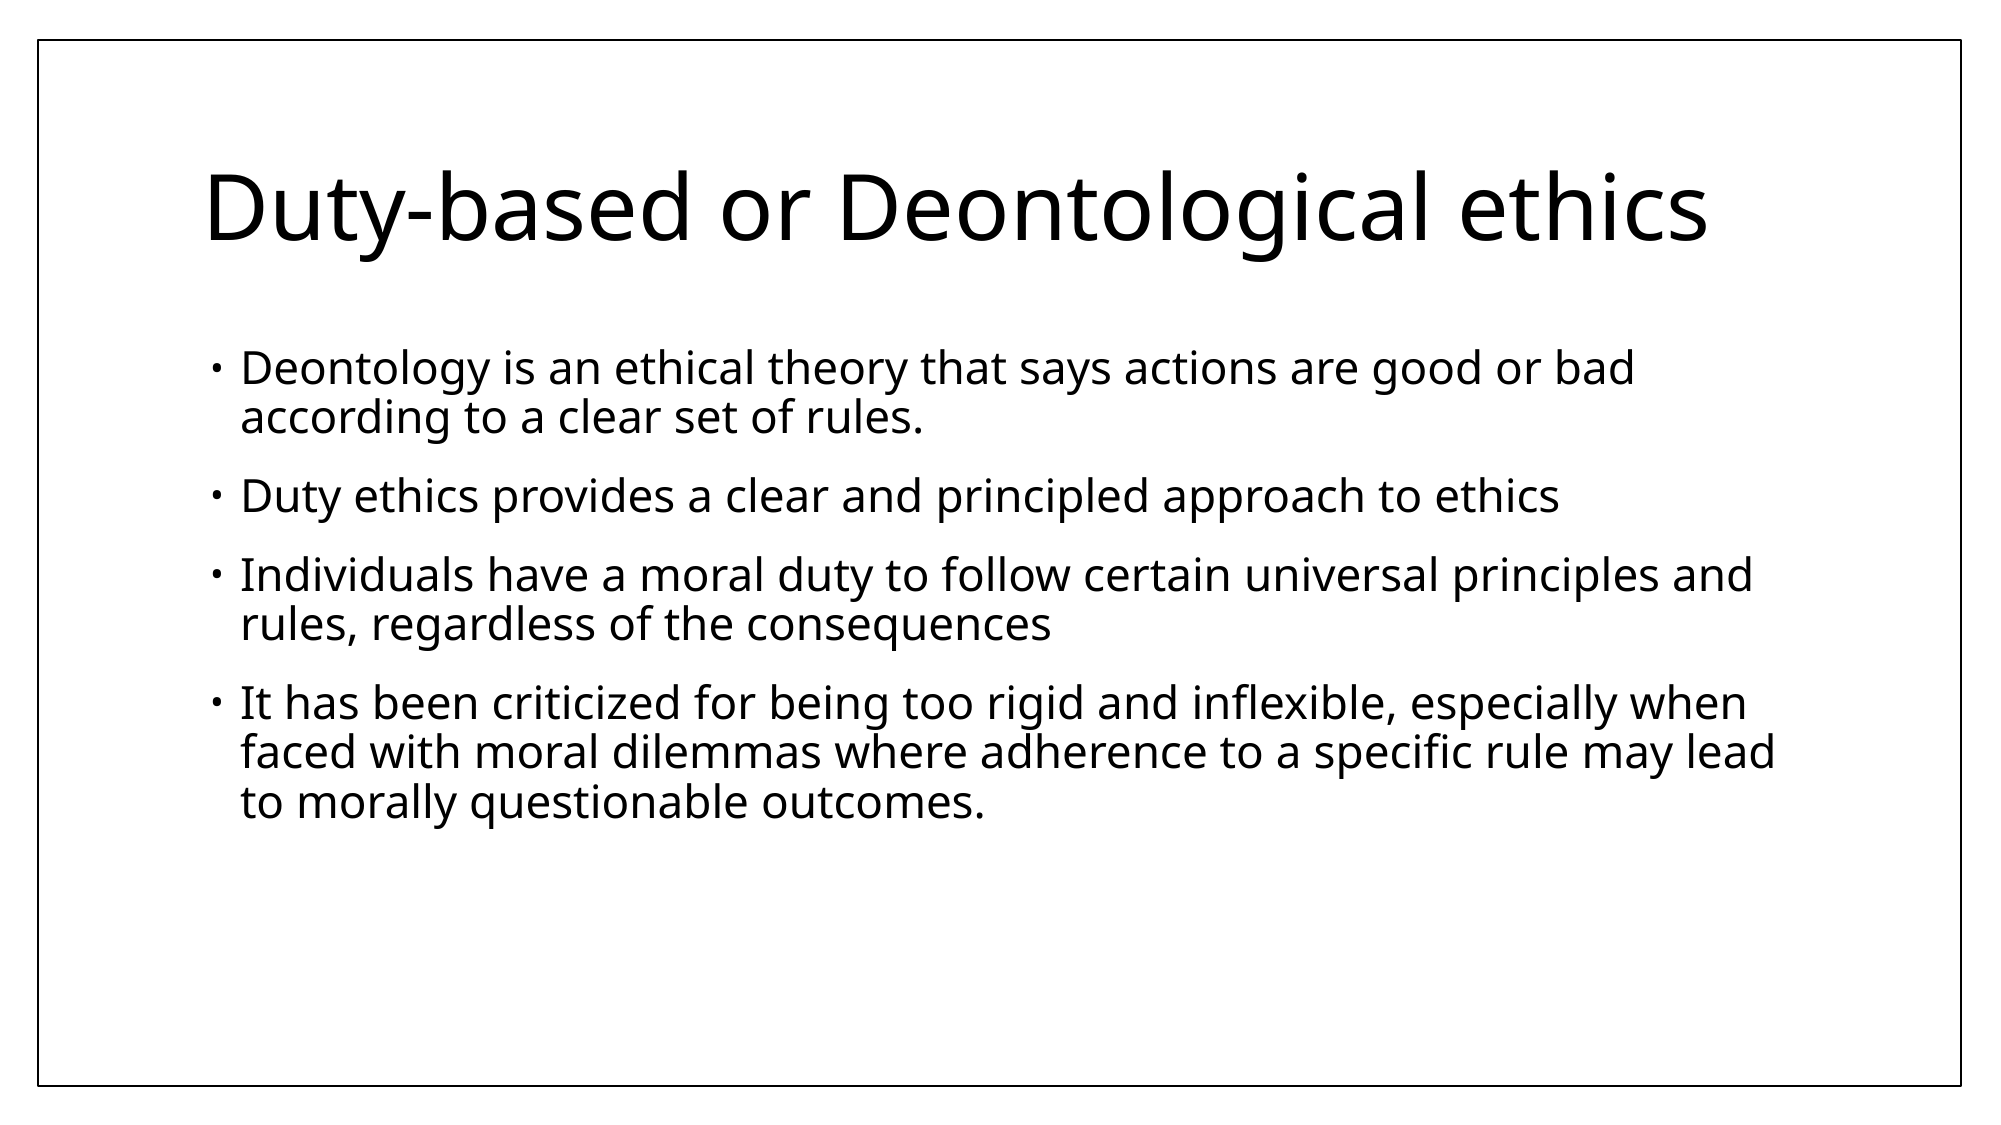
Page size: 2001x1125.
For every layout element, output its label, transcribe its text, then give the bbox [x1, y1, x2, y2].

title Duty-based or Deontological ethics [187, 99, 1808, 323]
list Deontology is an ethical theory that says actions are good or bad according to a clear set of rules. Duty ethics provides a clear and principled approach to ethics Individuals have a moral duty to follow certain universal principles and rules, regardless of the consequences It has been criticized for being too rigid and inflexible, especially when faced with moral dilemmas where adherence to a specific rule may lead to morally questionable outcomes. [187, 337, 1808, 1000]
